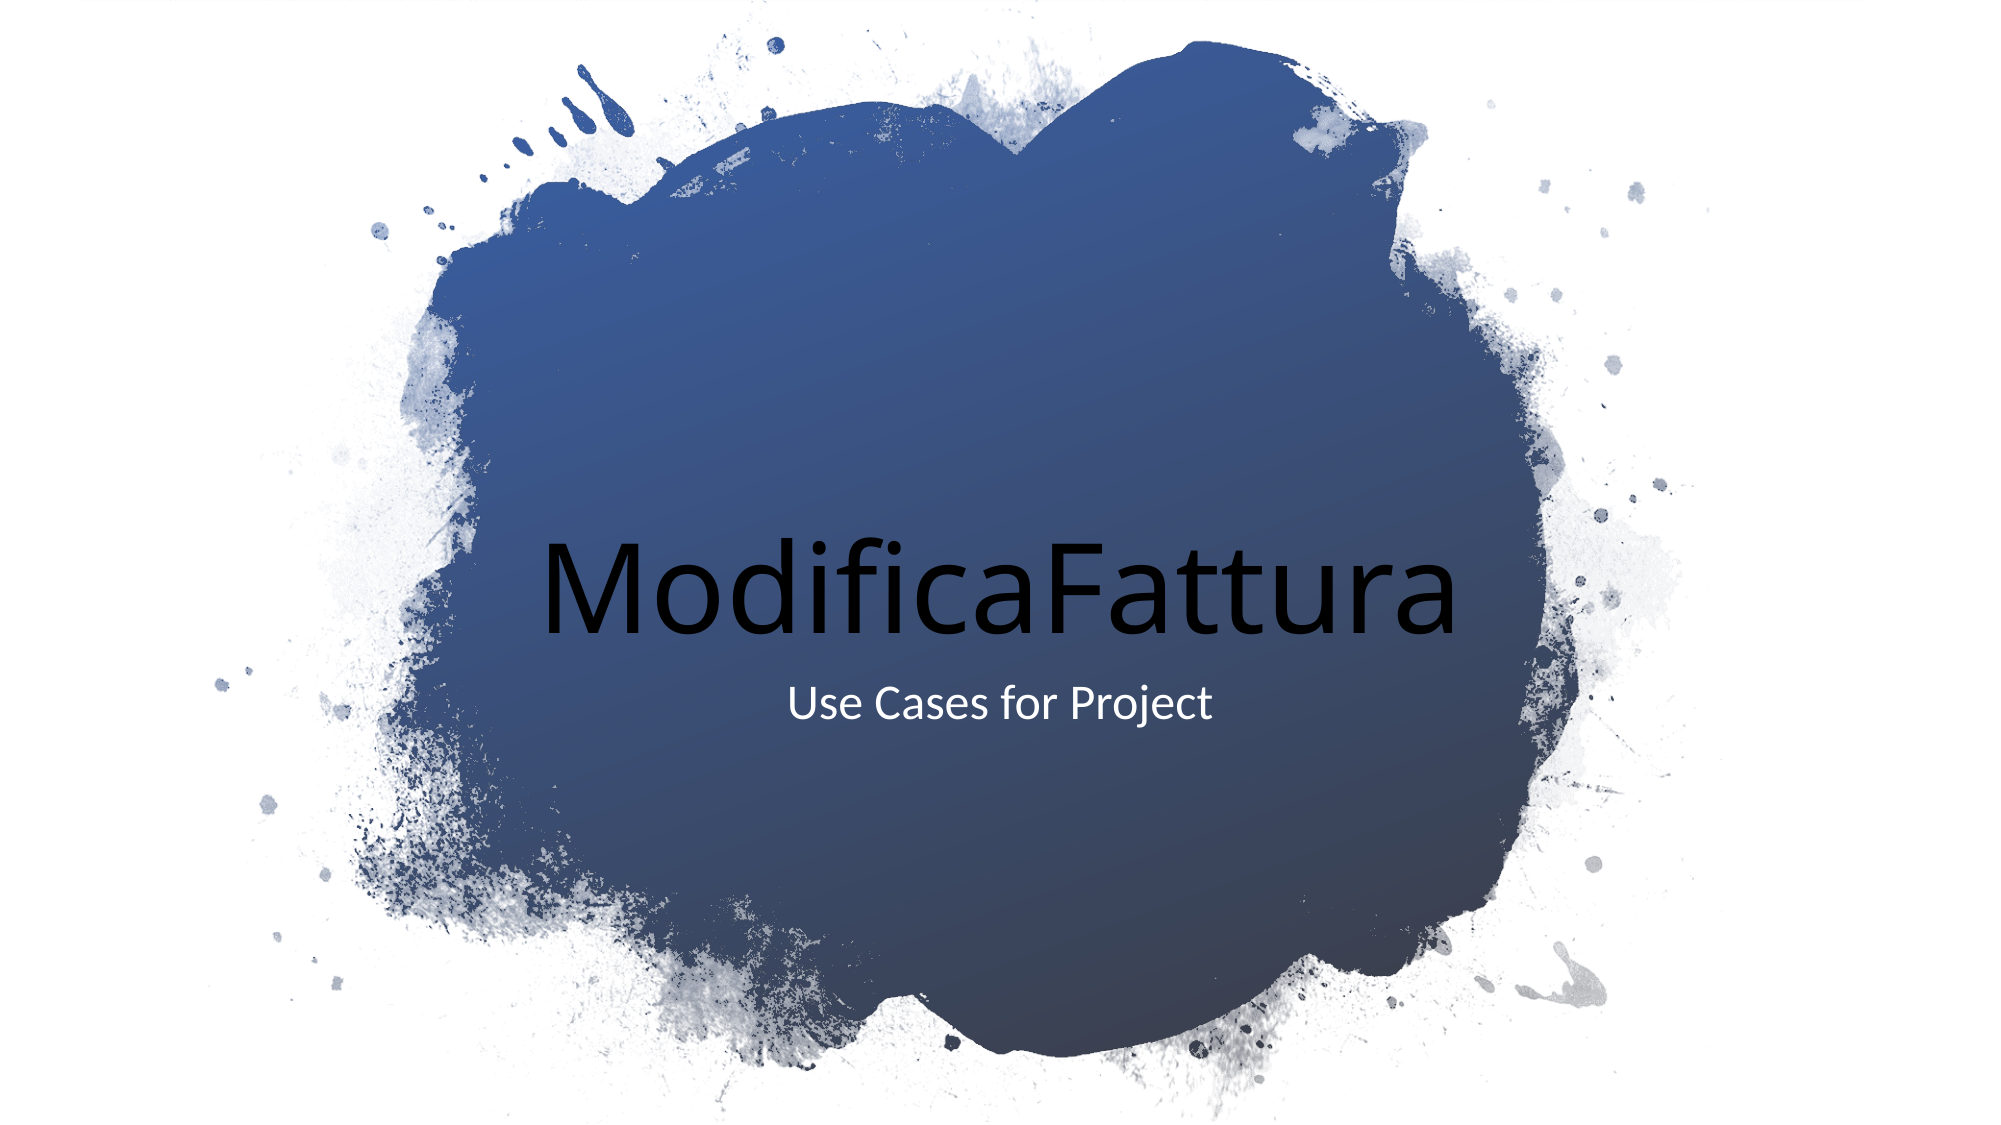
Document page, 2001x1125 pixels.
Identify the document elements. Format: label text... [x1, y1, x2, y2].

title ModificaFattura [499, 335, 1502, 668]
subtitle Use Cases for Project [499, 668, 1502, 781]
picture [0, 0, 2000, 1125]
